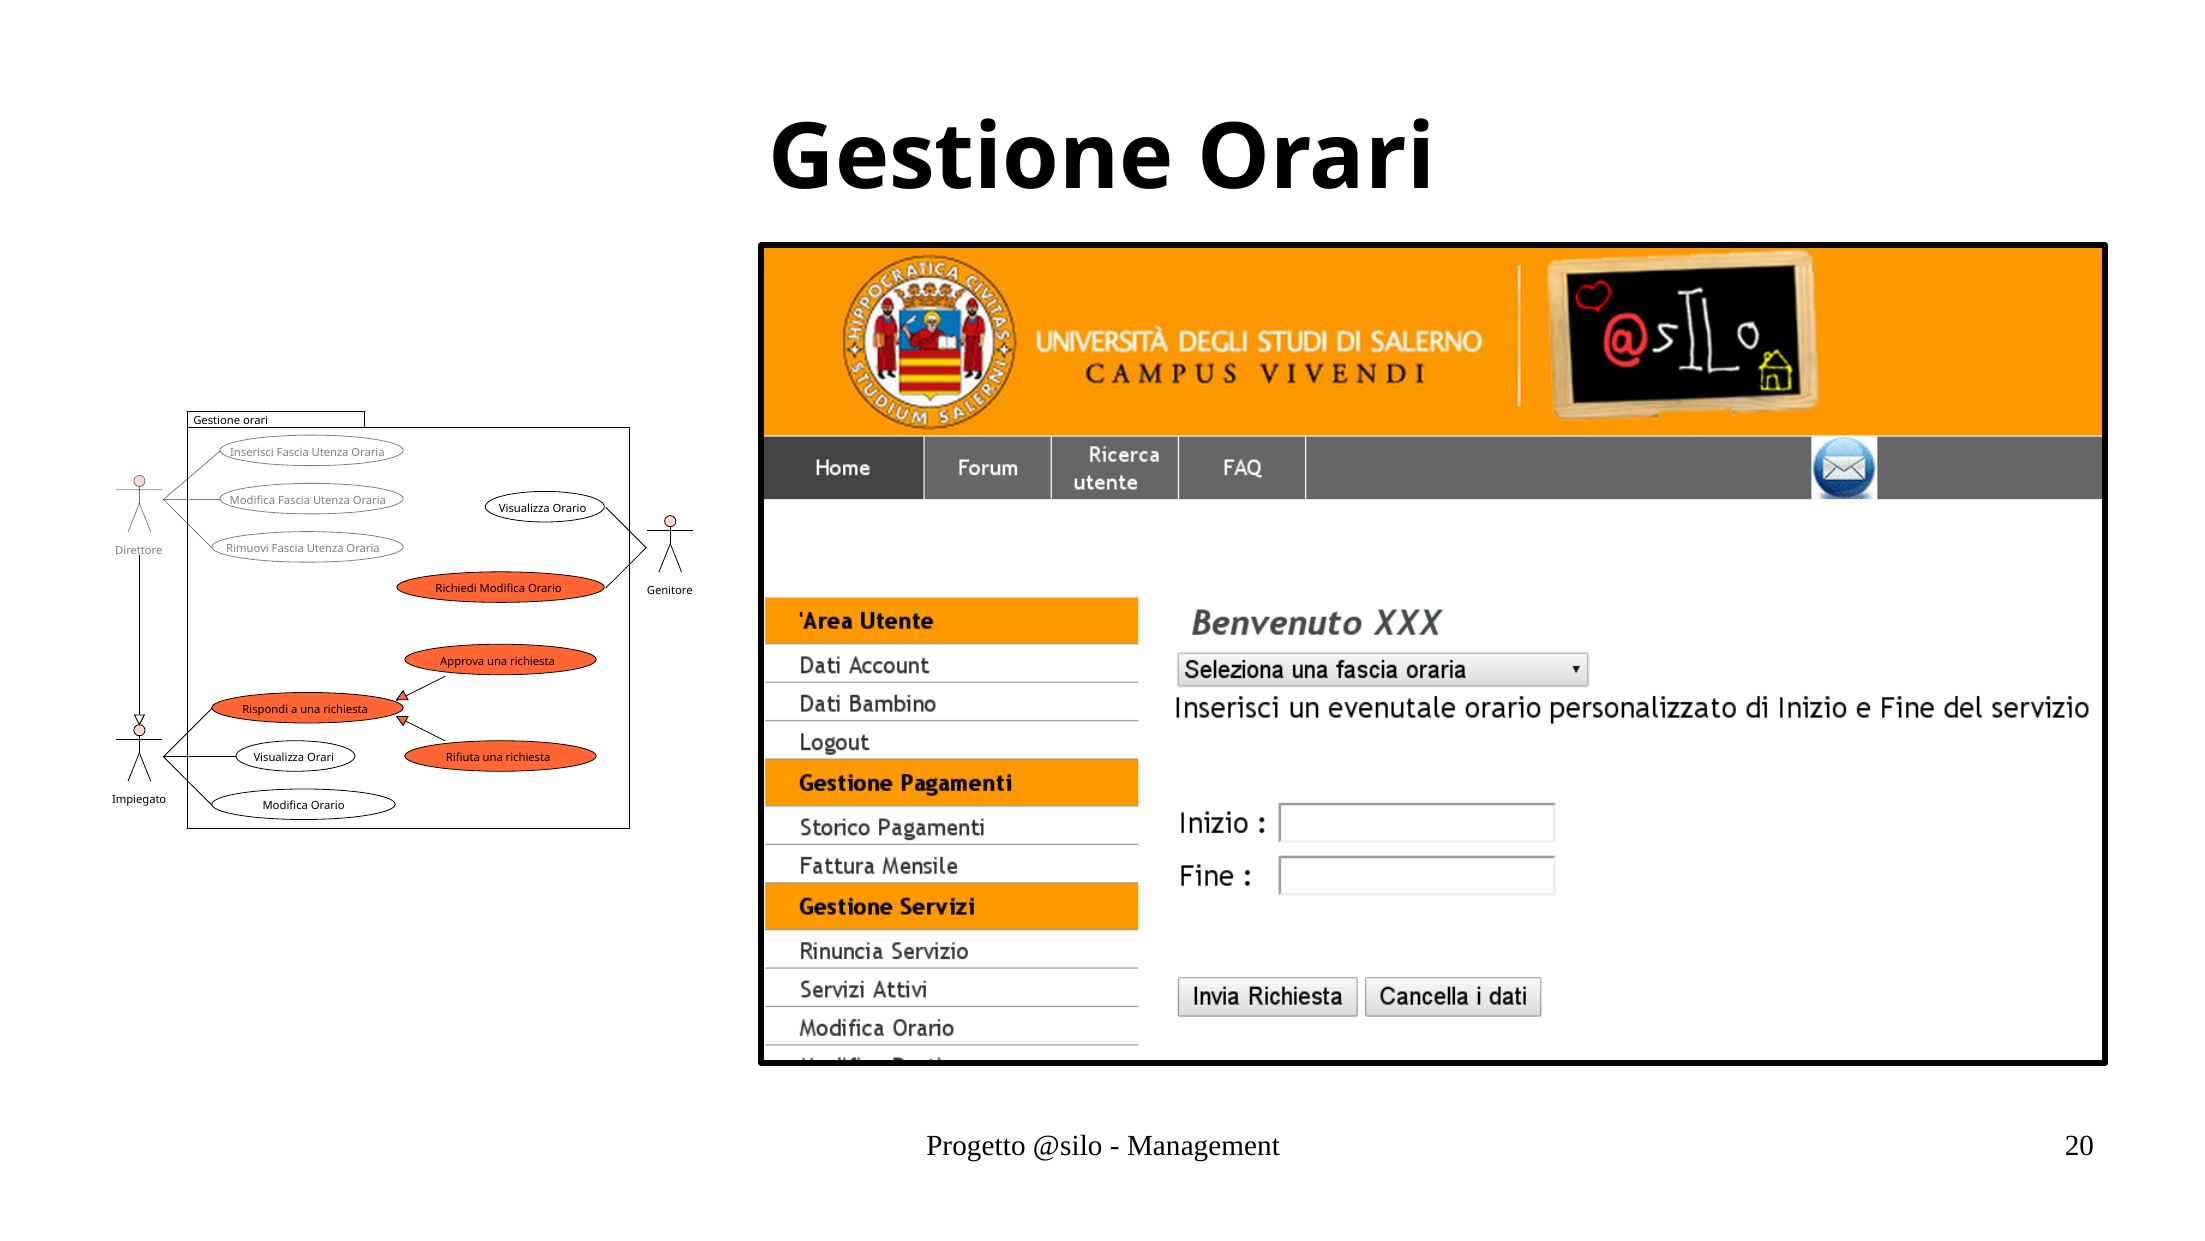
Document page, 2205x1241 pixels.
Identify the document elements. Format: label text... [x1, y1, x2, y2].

picture [764, 248, 2103, 1061]
picture [82, 394, 727, 846]
title Gestione Orari [110, 49, 2095, 257]
